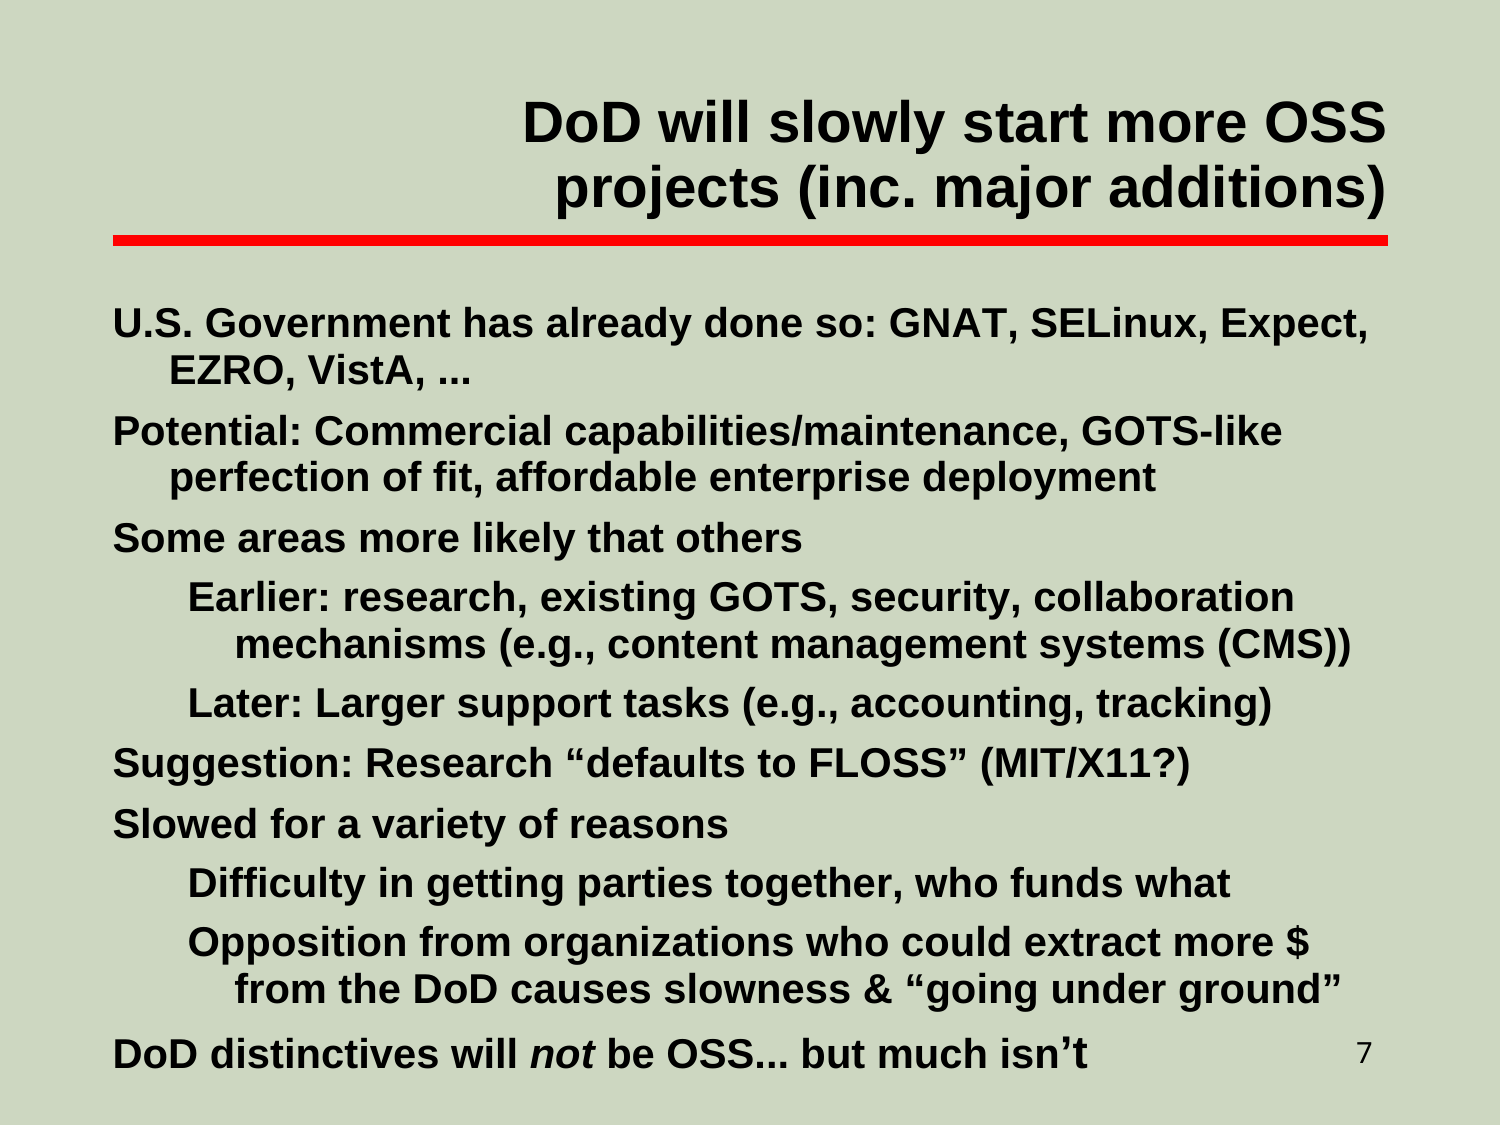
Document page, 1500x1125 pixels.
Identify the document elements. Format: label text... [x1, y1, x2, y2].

title DoD will slowly start more OSS projects (inc. major additions) [337, 89, 1388, 220]
list U.S. Government has already done so: GNAT, SELinux, Expect, EZRO, VistA, ... Potential: Commercial capabilities/maintenance, GOTS-like perfection of fit, affordable enterprise deployment Some areas more likely that others Earlier: research, existing GOTS, security, collaboration mechanisms (e.g., content management systems (CMS)) Later: Larger support tasks (e.g., accounting, tracking) Suggestion: Research “defaults to FLOSS” (MIT/X11?) Slowed for a variety of reasons Difficulty in getting parties together, who funds what Opposition from organizations who could extract more $ from the DoD causes slowness & “going under ground” DoD distinctives will not be OSS... but much isn’t [112, 299, 1388, 1084]
